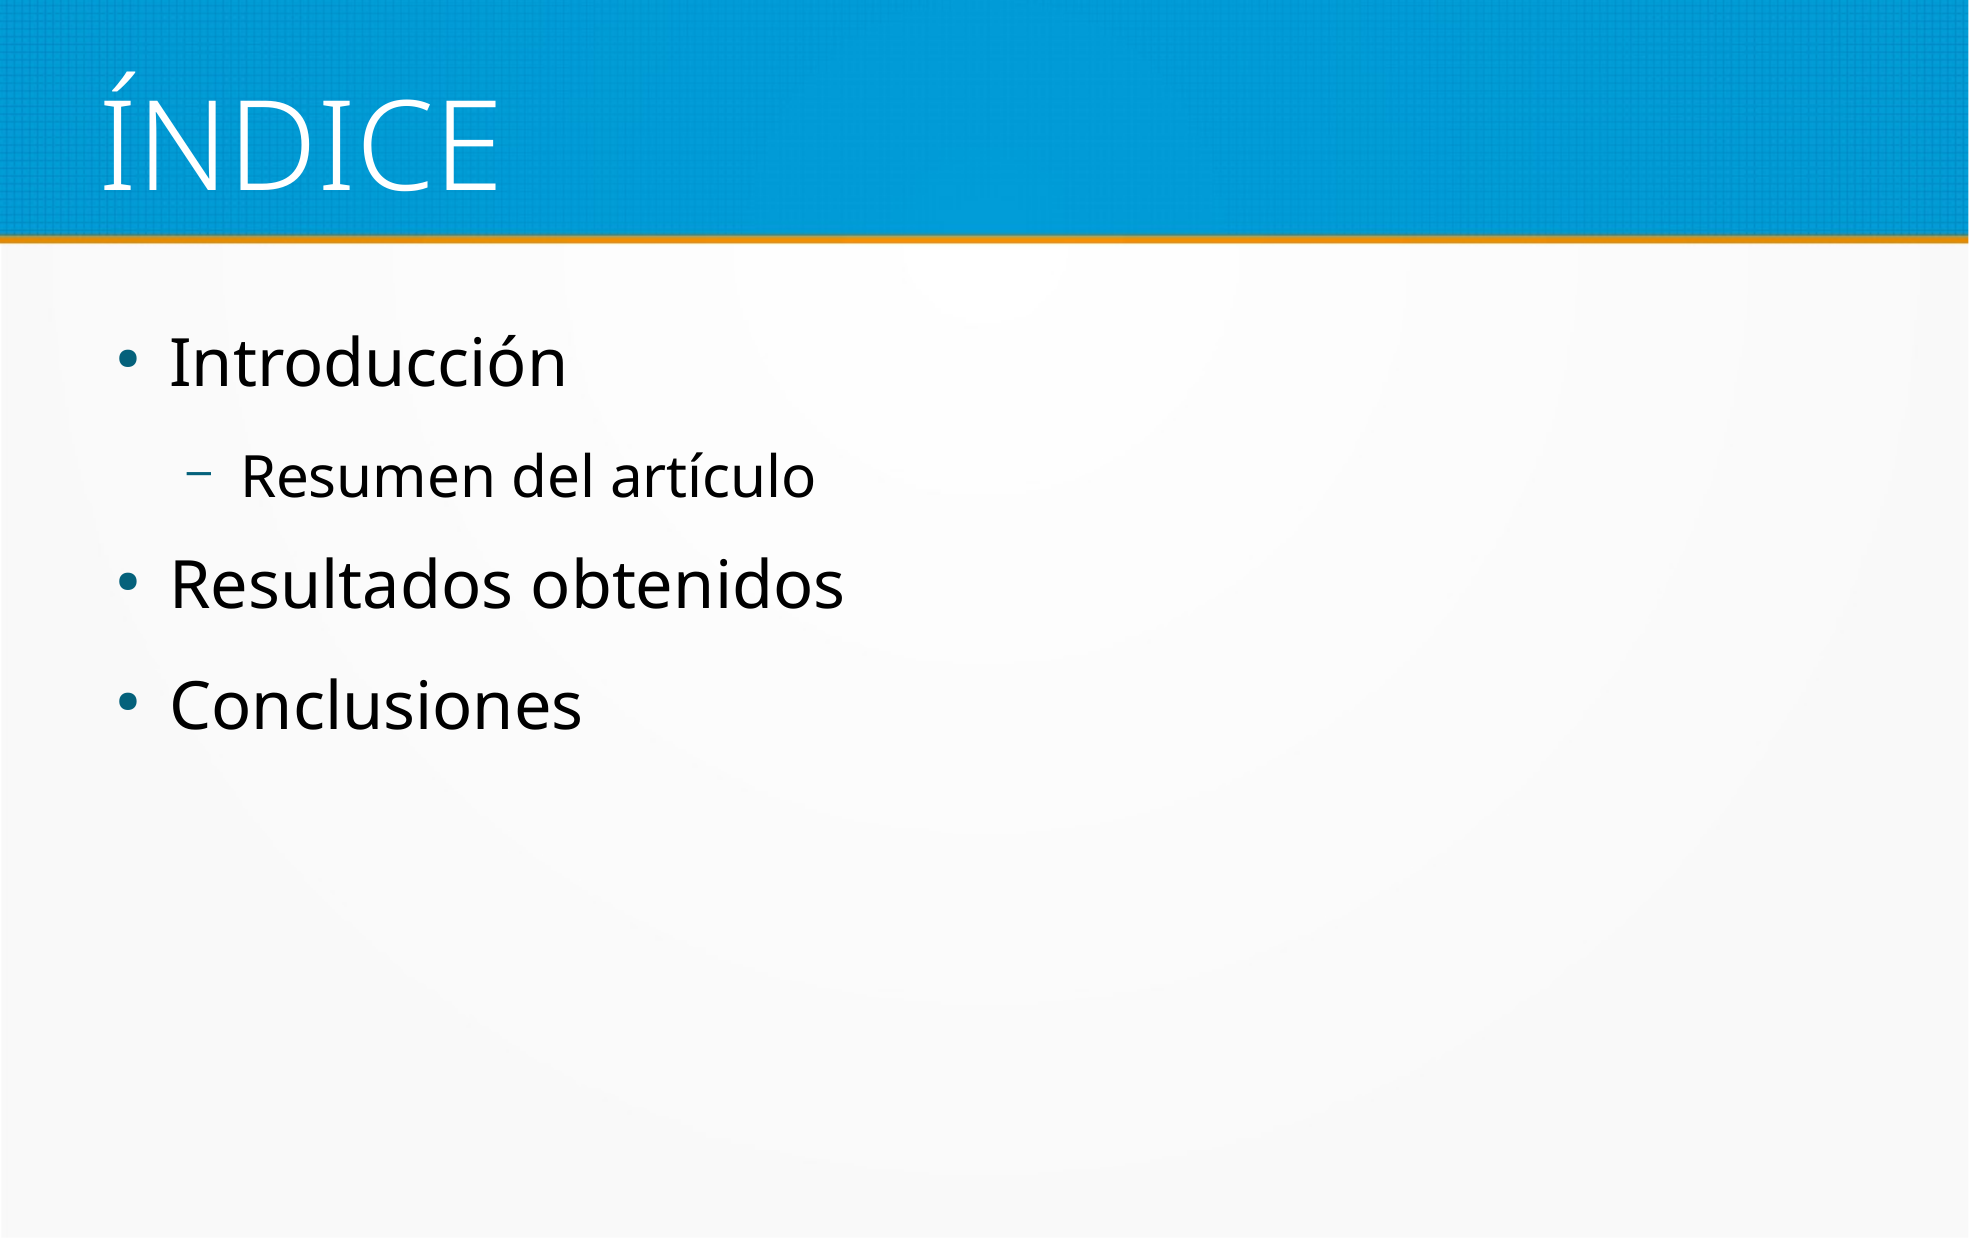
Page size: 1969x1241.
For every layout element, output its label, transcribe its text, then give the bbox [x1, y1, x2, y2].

title ÍNDICE [98, 19, 1870, 227]
picture [0, 233, 1969, 1241]
list Introducción Resumen del artículo Resultados obtenidos Conclusiones [98, 315, 1861, 1081]
